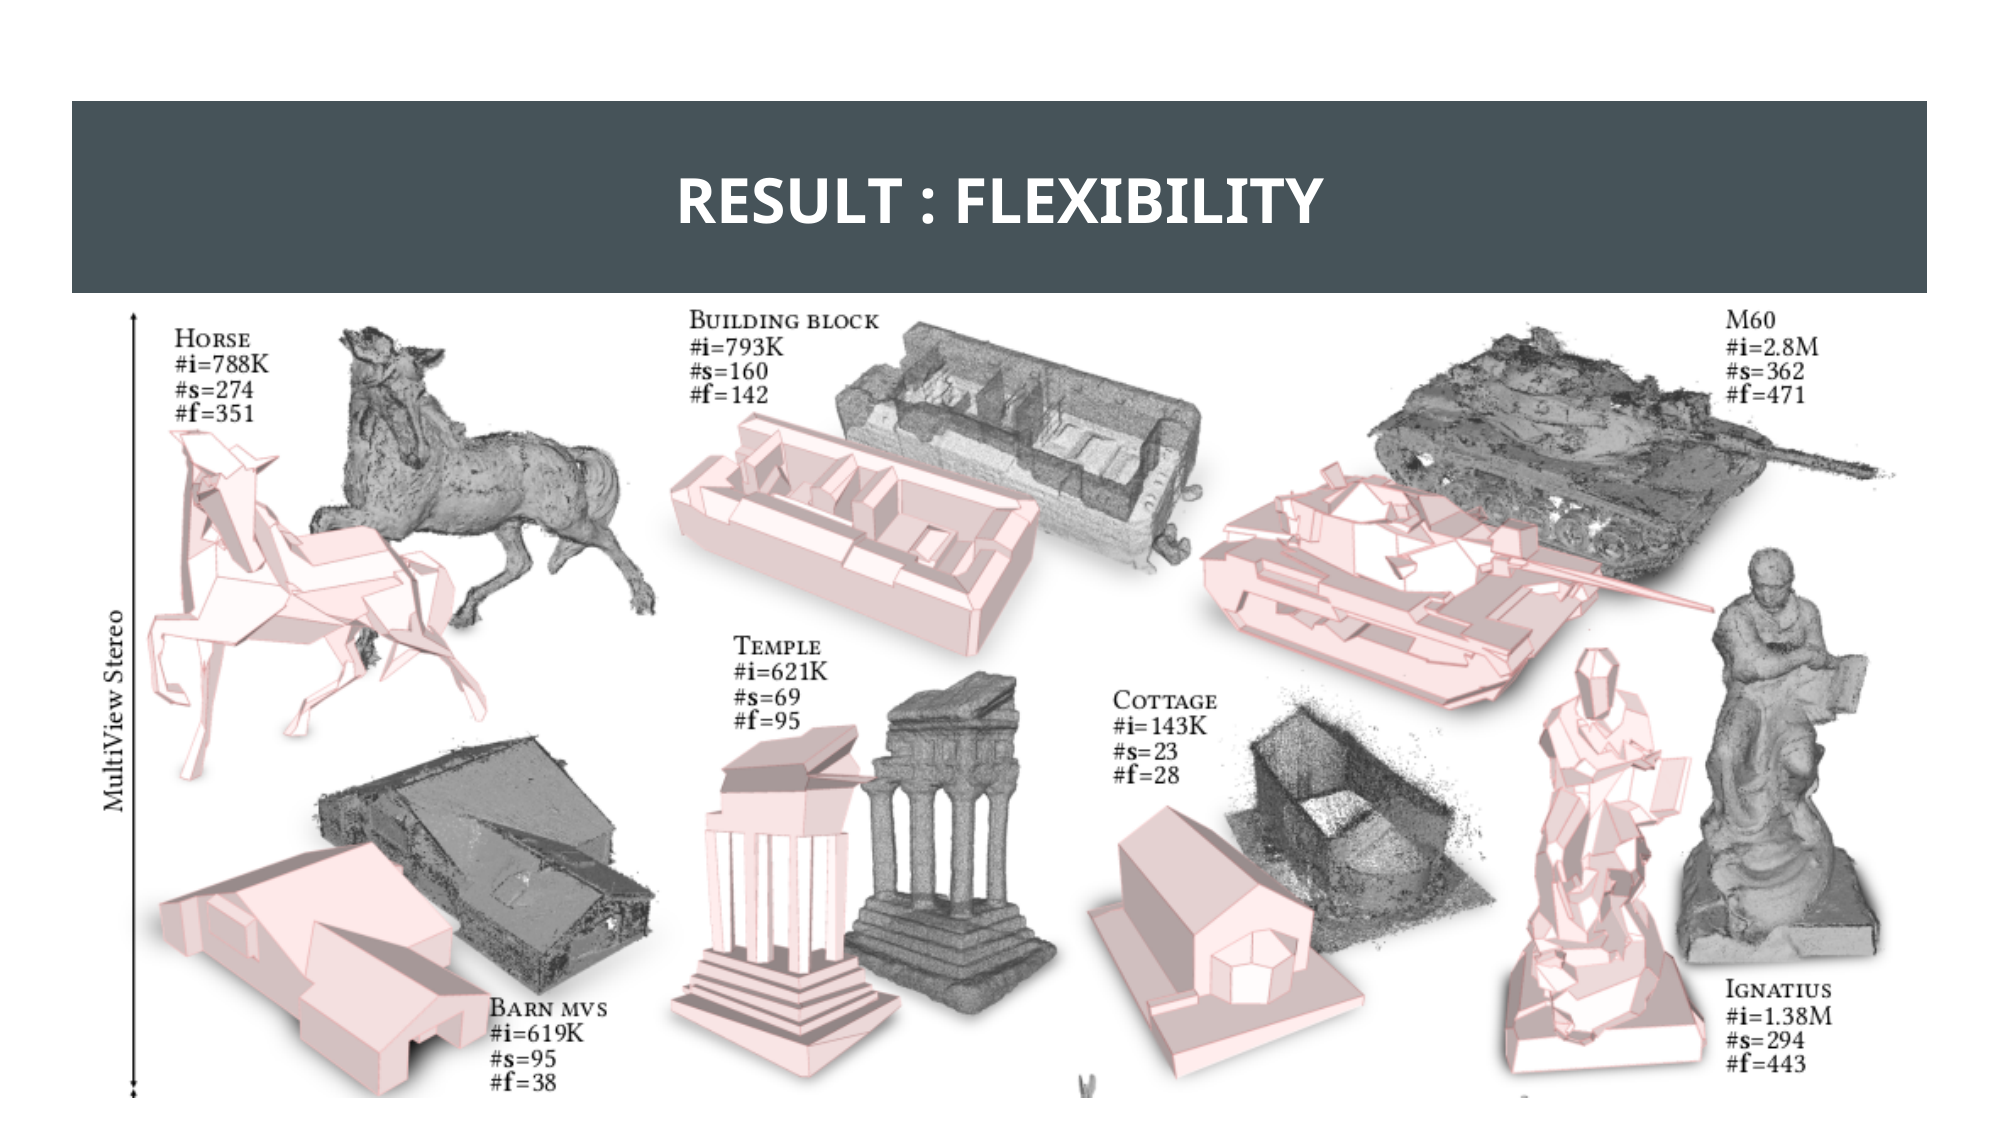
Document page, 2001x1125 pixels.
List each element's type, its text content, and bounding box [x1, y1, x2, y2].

title RESULT : FLEXIBILITY [95, 115, 1905, 282]
picture [65, 294, 1931, 1098]
